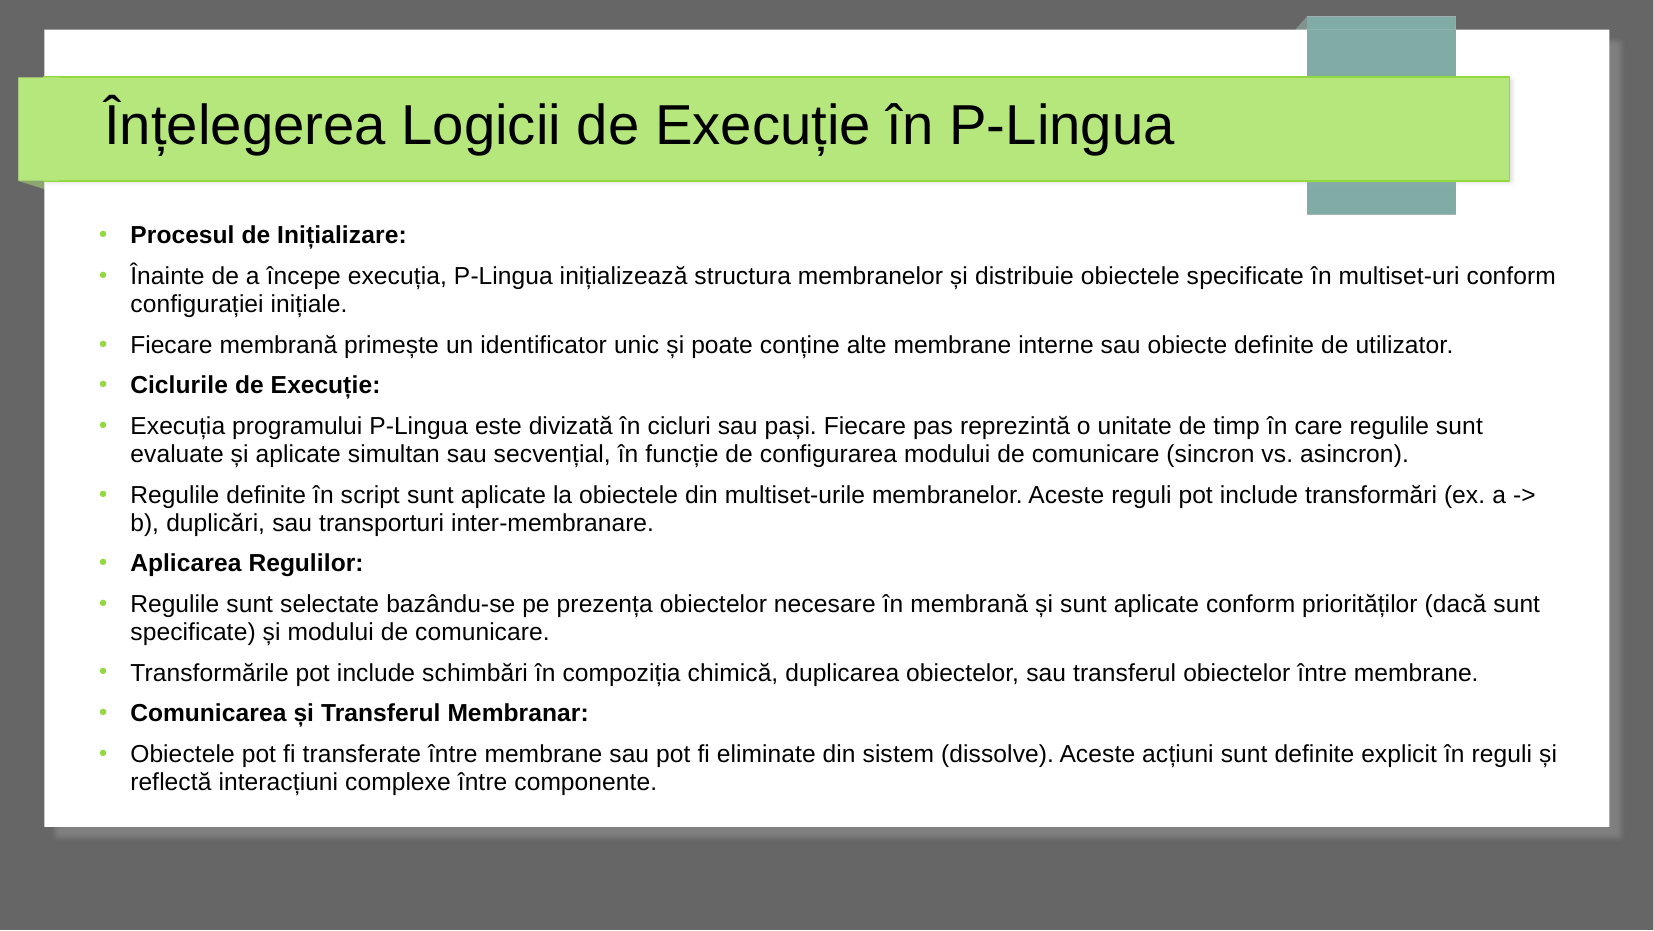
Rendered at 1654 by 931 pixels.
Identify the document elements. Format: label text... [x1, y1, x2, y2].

title Înțelegerea Logicii de Execuție în P-Lingua [88, 73, 1506, 178]
list Procesul de Inițializare: Înainte de a începe execuția, P-Lingua inițializează structura membranelor și distribuie obiectele specificate în multiset-uri conform configurației inițiale. Fiecare membrană primește un identificator unic și poate conține alte membrane interne sau obiecte definite de utilizator. Ciclurile de Execuție: Execuția programului P-Lingua este divizată în cicluri sau pași. Fiecare pas reprezintă o unitate de timp în care regulile sunt evaluate și aplicate simultan sau secvențial, în funcție de configurarea modului de comunicare (sincron vs. asincron). Regulile definite în script sunt aplicate la obiectele din multiset-urile membranelor. Aceste reguli pot include transformări (ex. a -> b), duplicări, sau transporturi inter-membranare. Aplicarea Regulilor: Regulile sunt selectate bazându-se pe prezența obiectelor necesare în membrană și sunt aplicate conform priorităților (dacă sunt specificate) și modului de comunicare. Transformările pot include schimbări în compoziția chimică, duplicarea obiectelor, sau transferul obiectelor între membrane. Comunicarea și Transferul Membranar: Obiectele pot fi transferate între membrane sau pot fi eliminate din sistem (dissolve). Aceste acțiuni sunt definite explicit în reguli și reflectă interacțiuni complexe între componente. [88, 221, 1565, 813]
